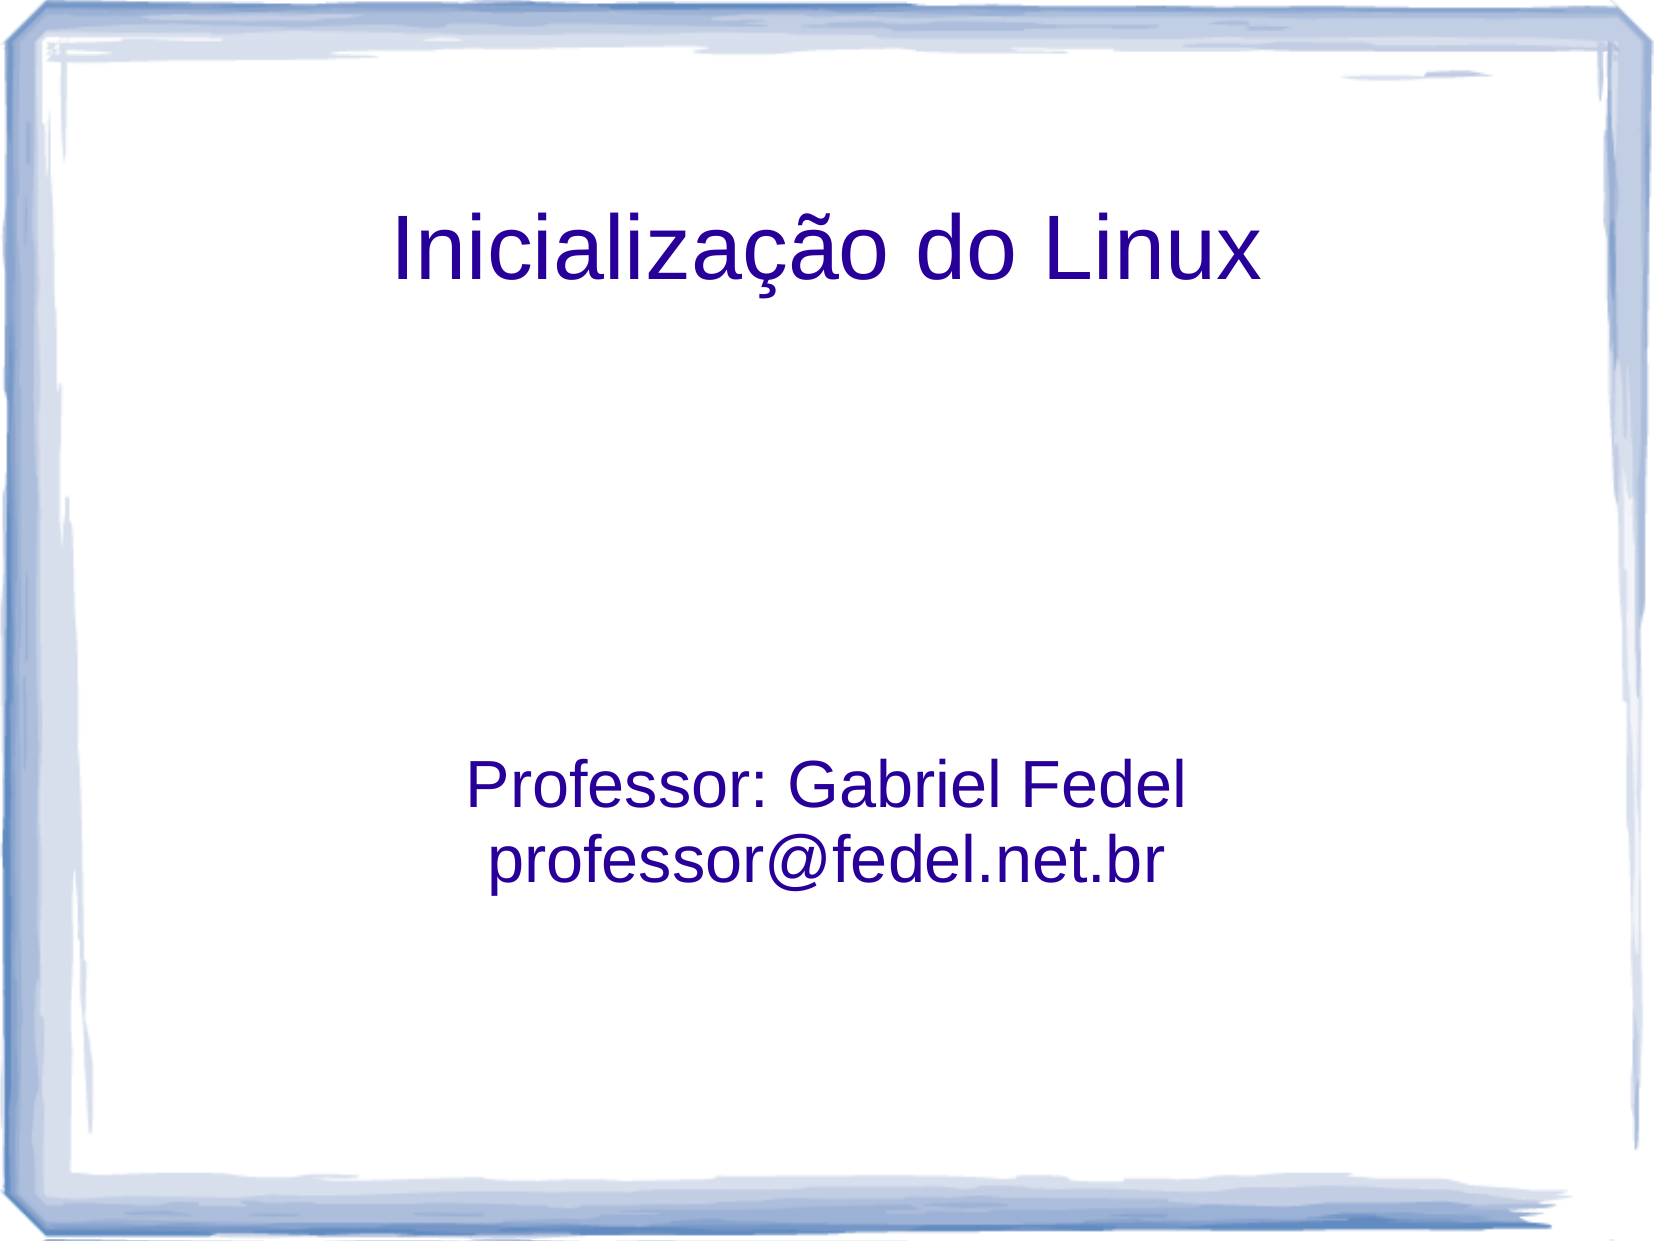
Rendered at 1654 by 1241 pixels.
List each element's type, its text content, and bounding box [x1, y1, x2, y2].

picture [0, 0, 1654, 1241]
subtitle Inicialização do Linux Professor: Gabriel Fedel professor@fedel.net.br [82, 49, 1571, 1044]
